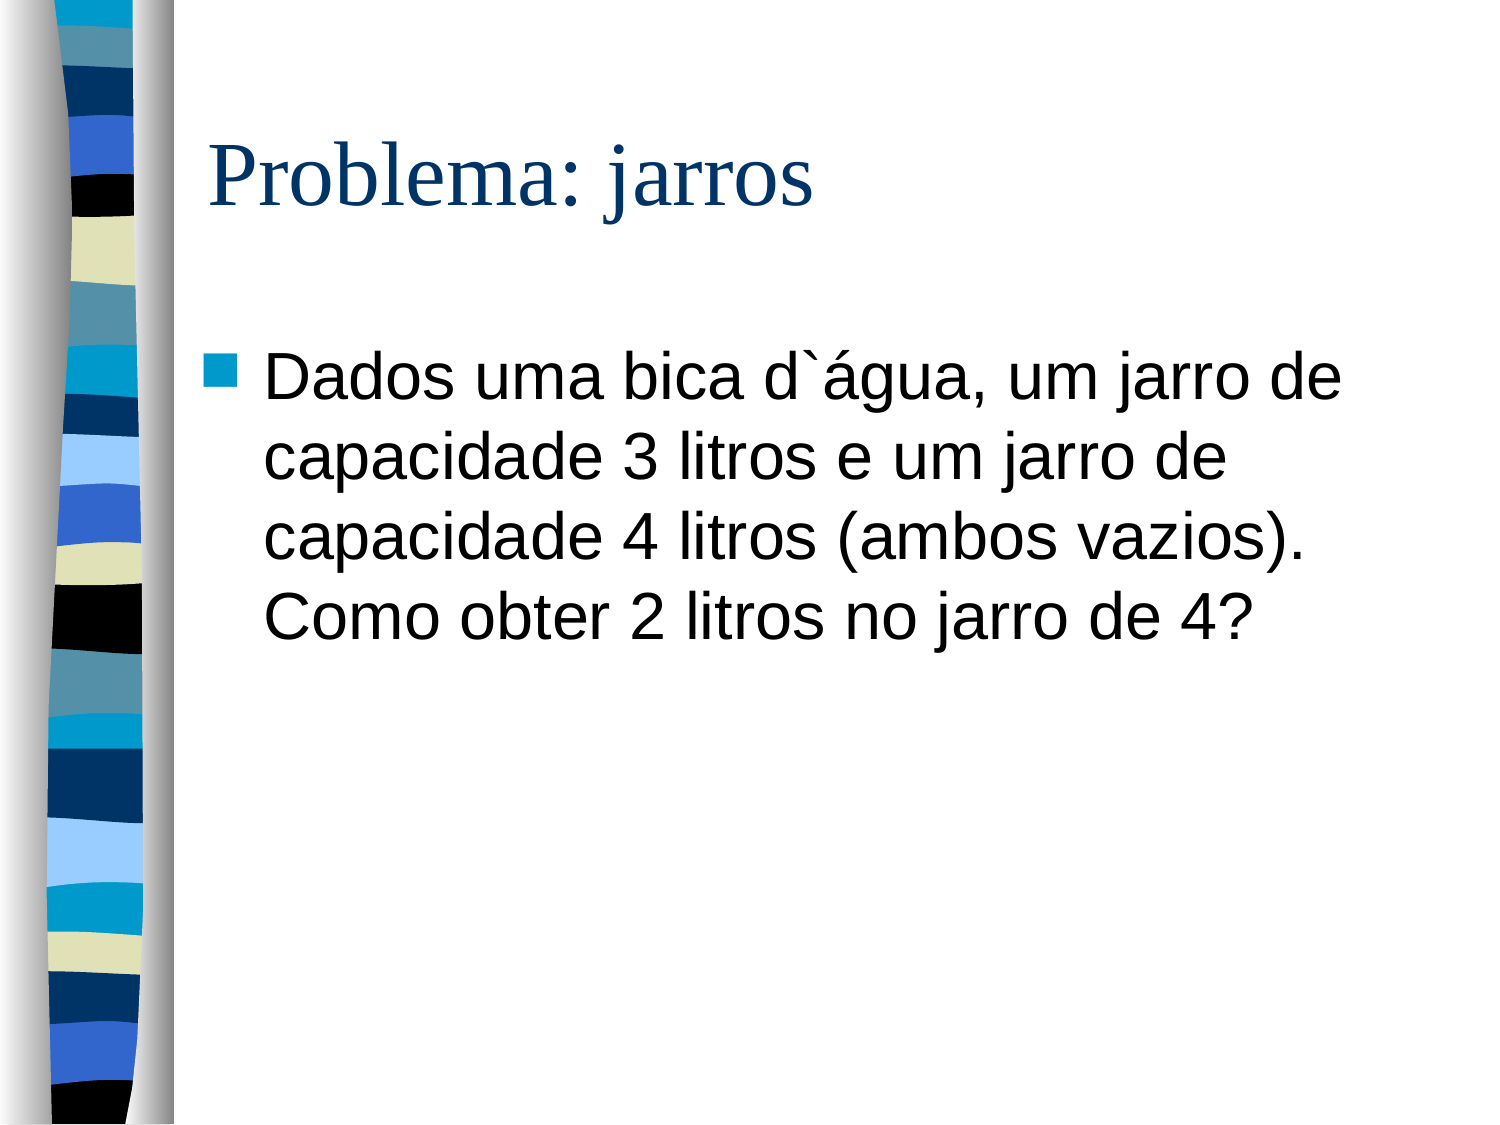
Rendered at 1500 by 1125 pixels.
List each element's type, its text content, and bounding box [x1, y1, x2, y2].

title Problema: jarros [192, 74, 1468, 263]
list Dados uma bica d`água, um jarro de capacidade 3 litros e um jarro de capacidade 4 litros (ambos vazios). Como obter 2 litros no jarro de 4? [192, 324, 1468, 1000]
